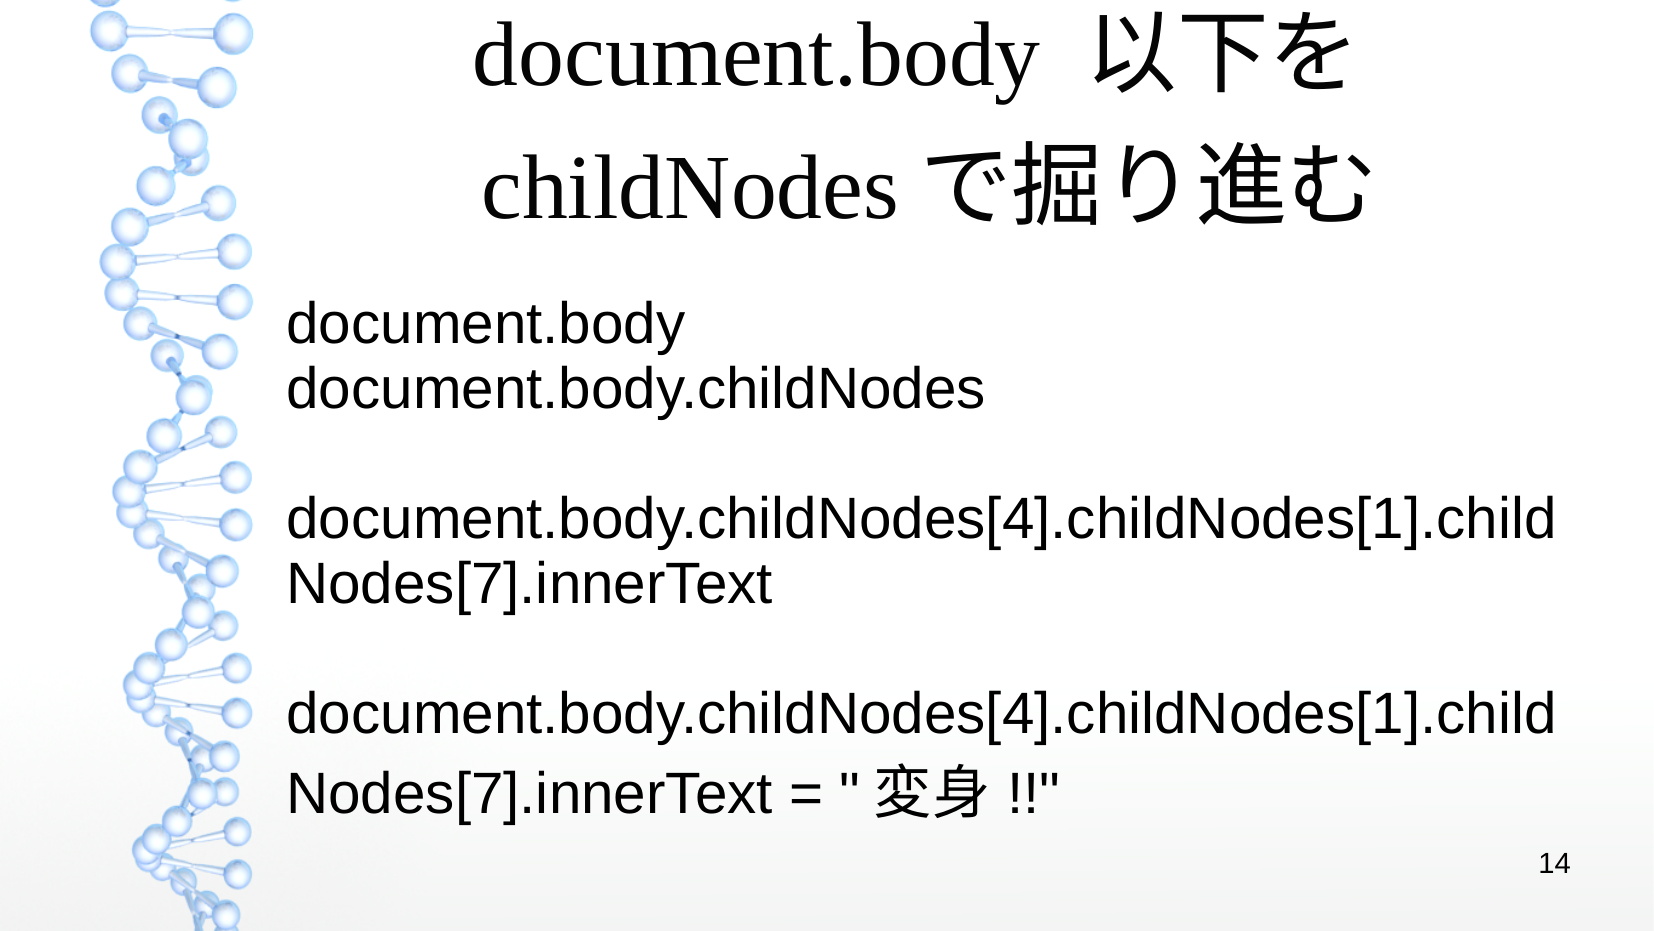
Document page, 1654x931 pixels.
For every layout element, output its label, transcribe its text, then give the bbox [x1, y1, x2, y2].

title document.body 以下をchildNodesで掘り進む [265, 0, 1595, 233]
text_box document.body document.body.childNodes document.body.childNodes[4].childNodes[1].childNodes[7].innerText document.body.childNodes[4].childNodes[1].childNodes[7].innerText = "変身!!" [271, 283, 1611, 875]
picture [0, 0, 1654, 931]
